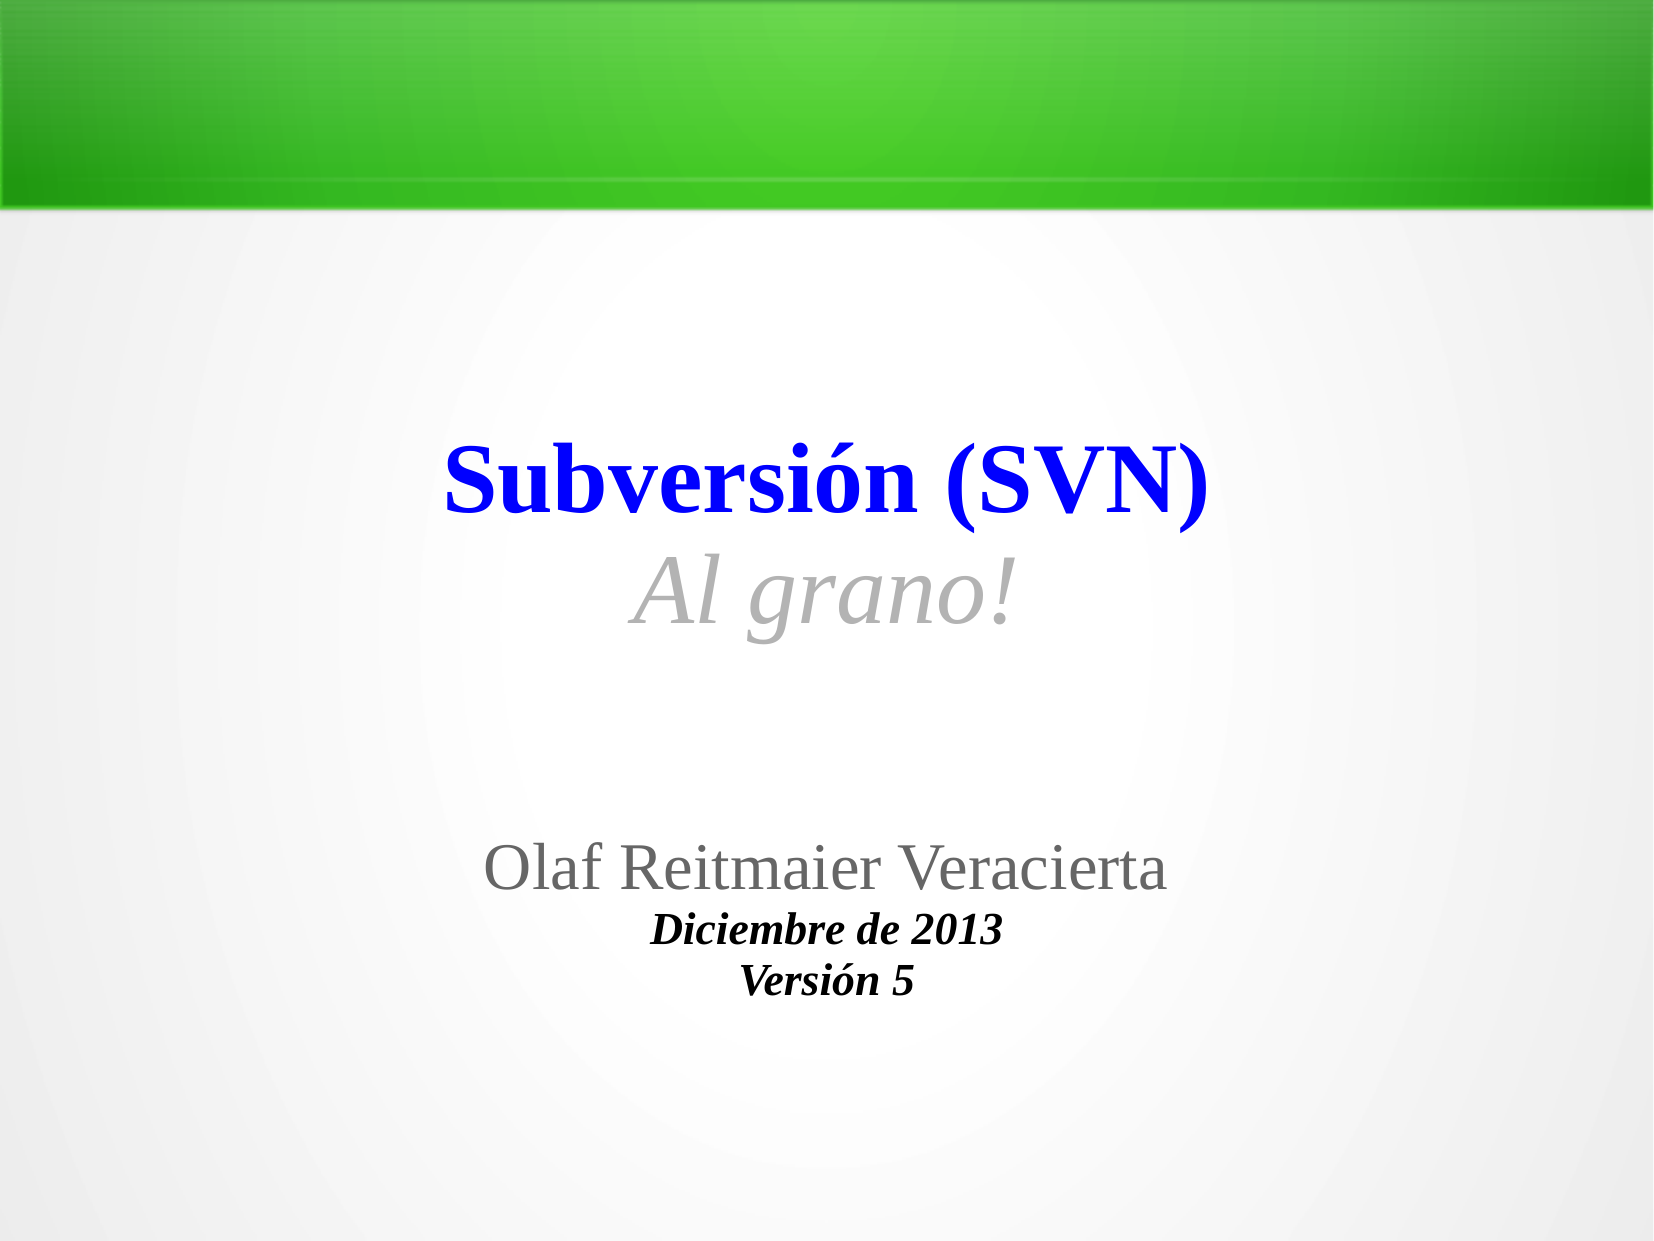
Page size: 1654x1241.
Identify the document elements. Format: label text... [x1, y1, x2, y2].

picture [0, 0, 1654, 1241]
subtitle Subversión (SVN) Al grano! Olaf Reitmaier Veracierta Diciembre de 2013 Versión 5 [82, 215, 1571, 1102]
